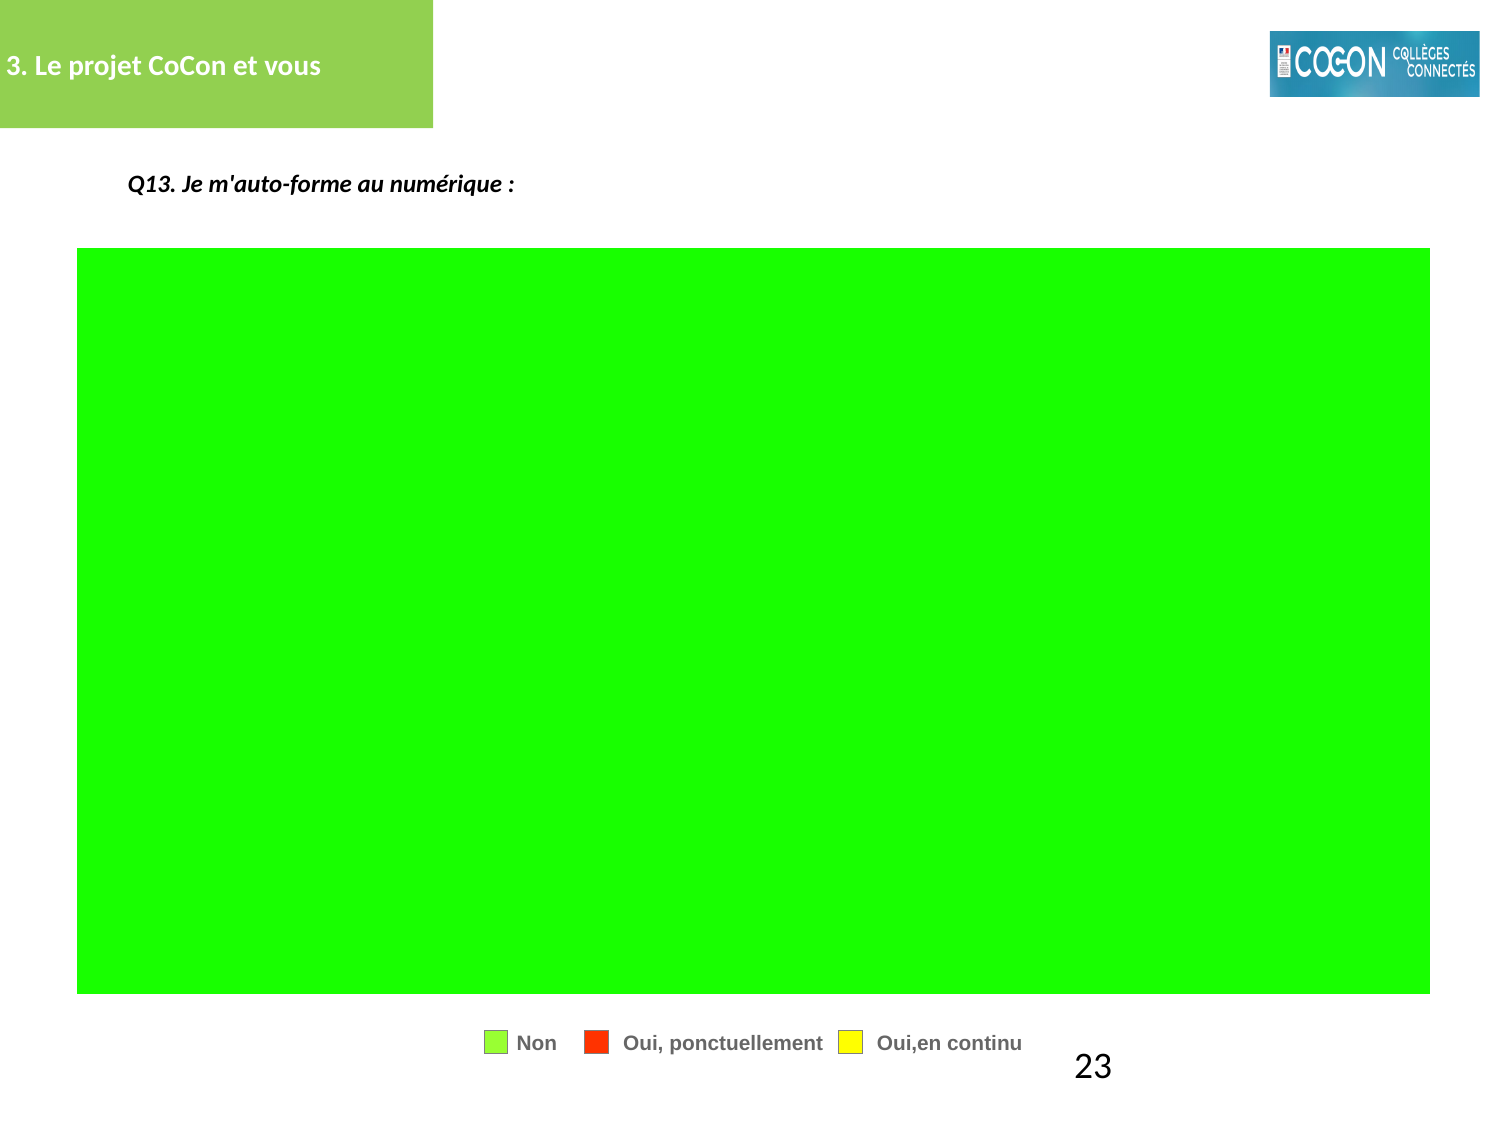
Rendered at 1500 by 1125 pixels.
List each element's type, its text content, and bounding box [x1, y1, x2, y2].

text_box Oui,en continu [862, 1024, 1040, 1064]
text_box 3. Le projet CoCon et vous [0, 0, 434, 129]
text_box <numéro> [1059, 1042, 1397, 1103]
text_box Oui, ponctuellement [608, 1024, 845, 1064]
picture [1269, 31, 1480, 97]
text_box [845, 1030, 862, 1054]
text_box Non [501, 1024, 579, 1064]
text_box [584, 1030, 608, 1054]
text_box Q13. Je m'auto-forme au numérique : [112, 166, 1407, 221]
picture [77, 248, 1430, 994]
text_box [484, 1030, 501, 1054]
